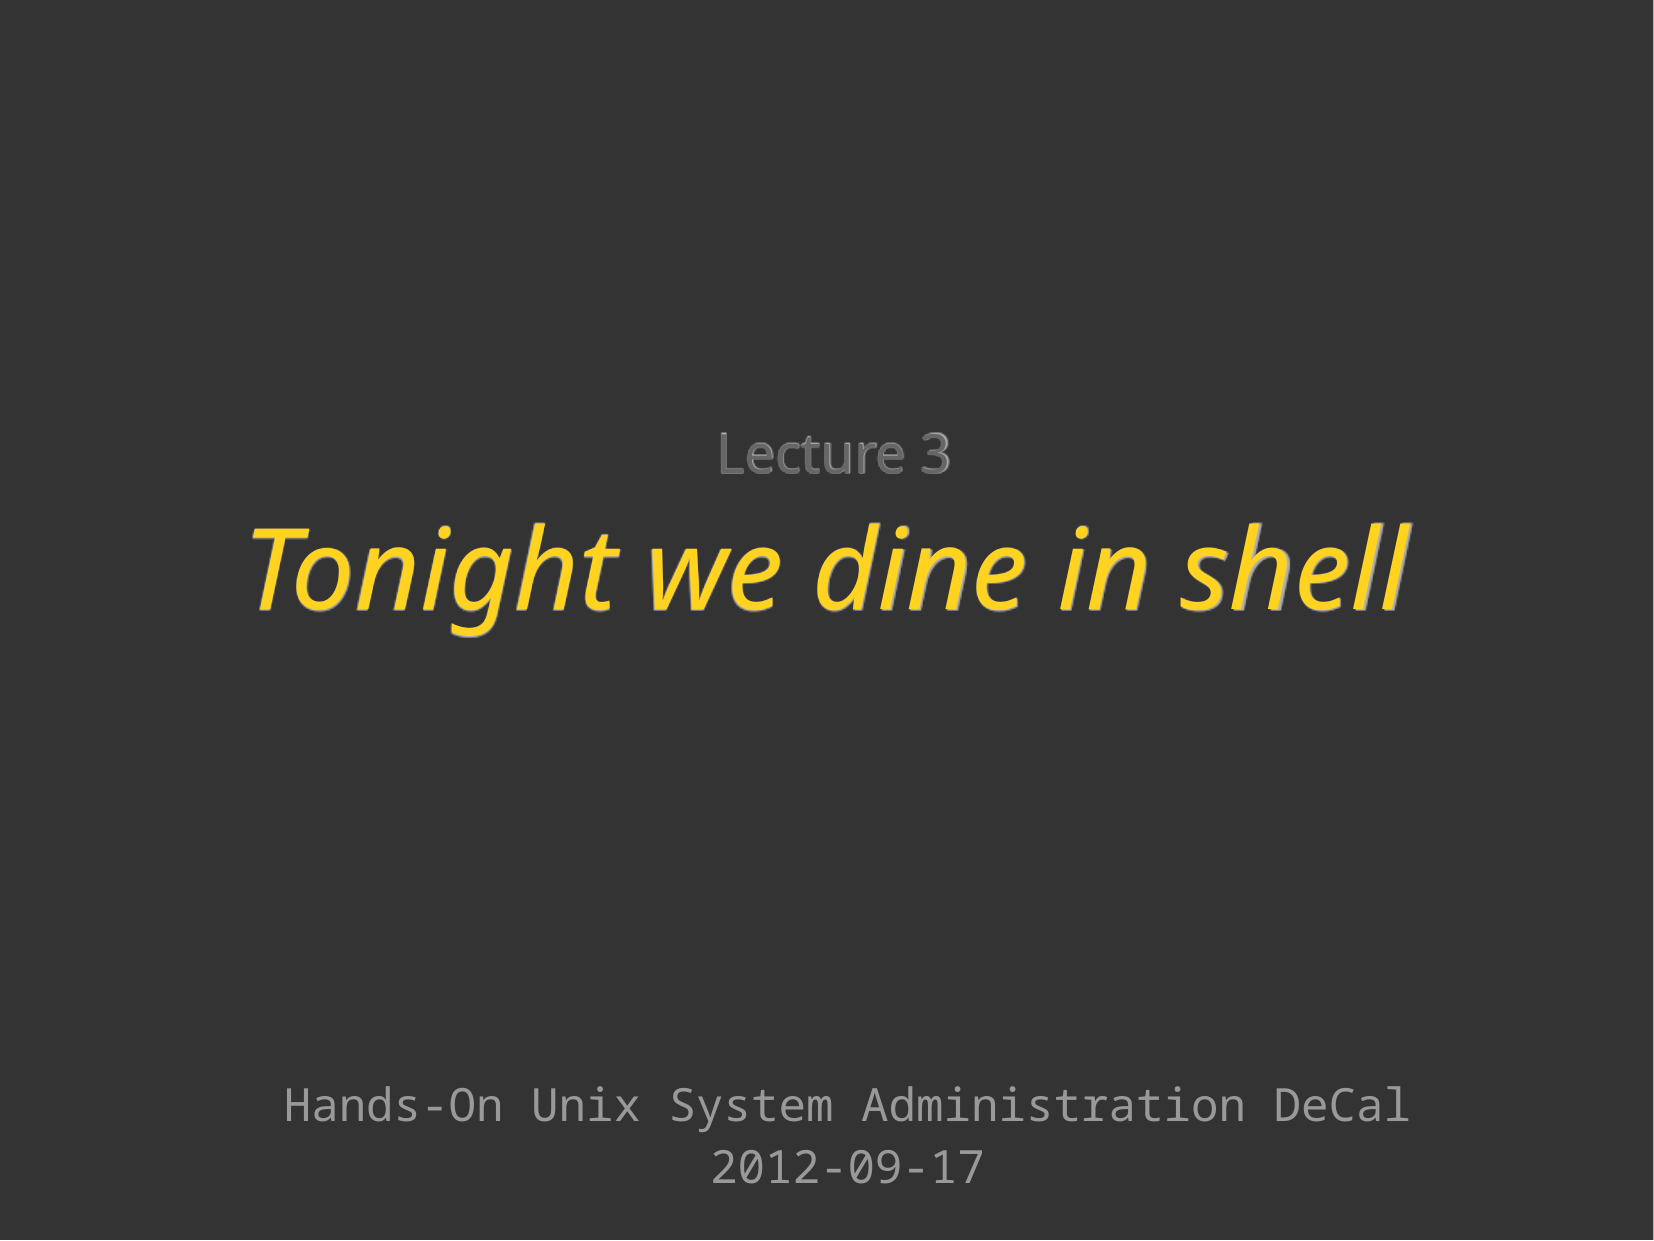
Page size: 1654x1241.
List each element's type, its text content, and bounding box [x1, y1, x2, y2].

text_box Hands-On Unix System Administration DeCal 2012-09-17 [180, 1065, 1516, 1187]
subtitle Lecture 3 Tonight we dine in shell [82, 49, 1571, 1010]
